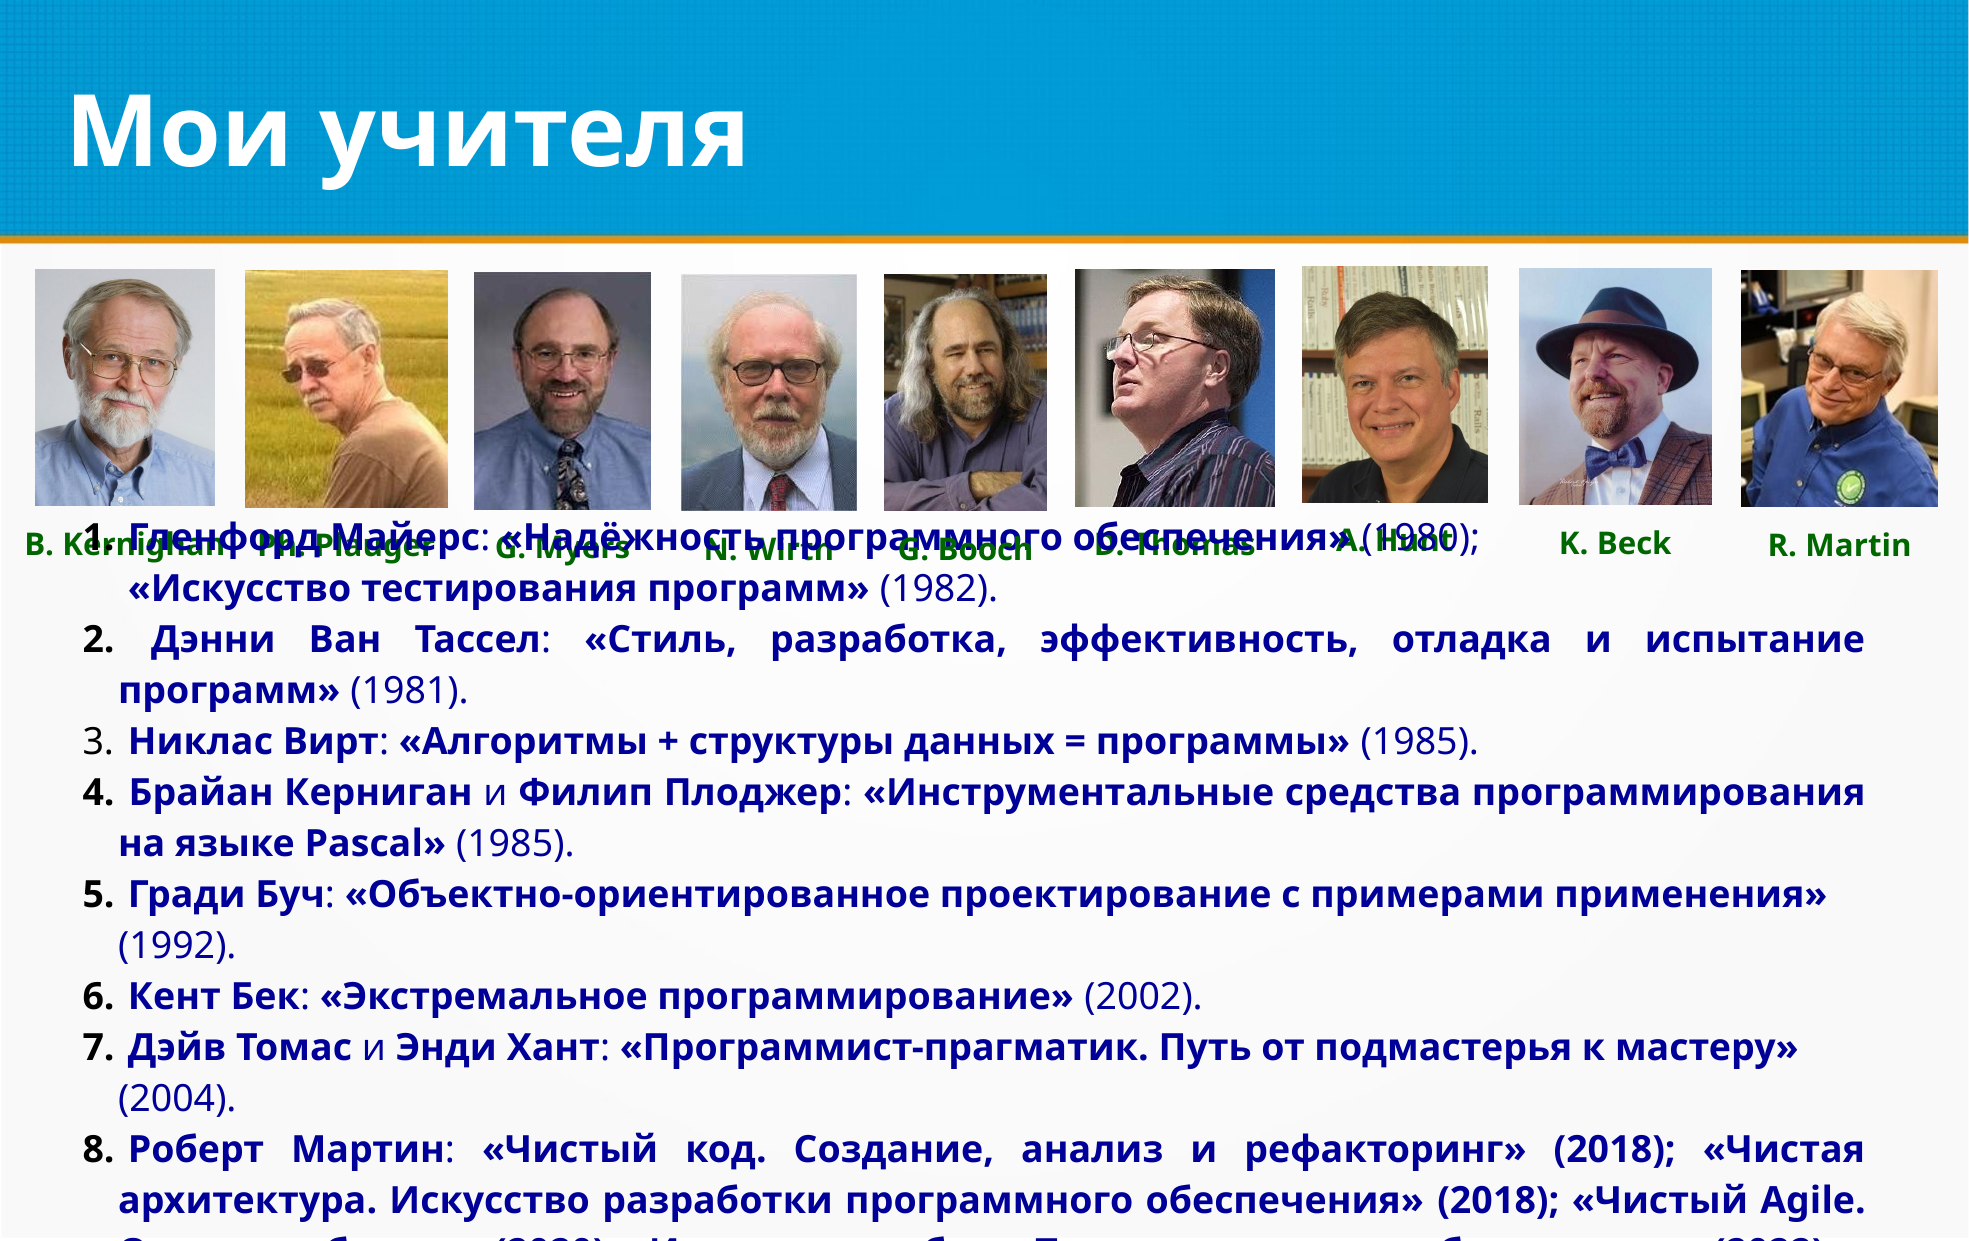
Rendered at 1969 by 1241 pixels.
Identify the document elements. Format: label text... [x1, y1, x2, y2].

text_box Мои учителя [59, 55, 1902, 200]
picture [0, 233, 1969, 1241]
text_box Гленфорд Майерс: «Надёжность программного обеспечения» (1980); «Искусство тестирования программ» (1982). Дэнни Ван Тассел: «Стиль, разработка, эффективность, отладка и испытание программ» (1981). Никлас Вирт: «Алгоритмы + структуры данных = программы» (1985). Брайан Керниган и Филип Плоджер: «Инструментальные средства программирования на языке Pascal» (1985). Гради Буч: «Объектно-ориентированное проектирование с примерами применения» (1992). Кент Бек: «Экстремальное программирование» (2002). Дэйв Томас и Энди Хант: «Программист-прагматик. Путь от подмастерья к мастеру» (2004). Роберт Мартин: «Чистый код. Создание, анализ и рефакторинг» (2018); «Чистая архитектура. Искусство разработки программного обеспечения» (2018); «Чистый Agile. Основы гибкости» (2020); «Идеальная работа. Программирование без прикрас» (2022). [76, 590, 1873, 1197]
